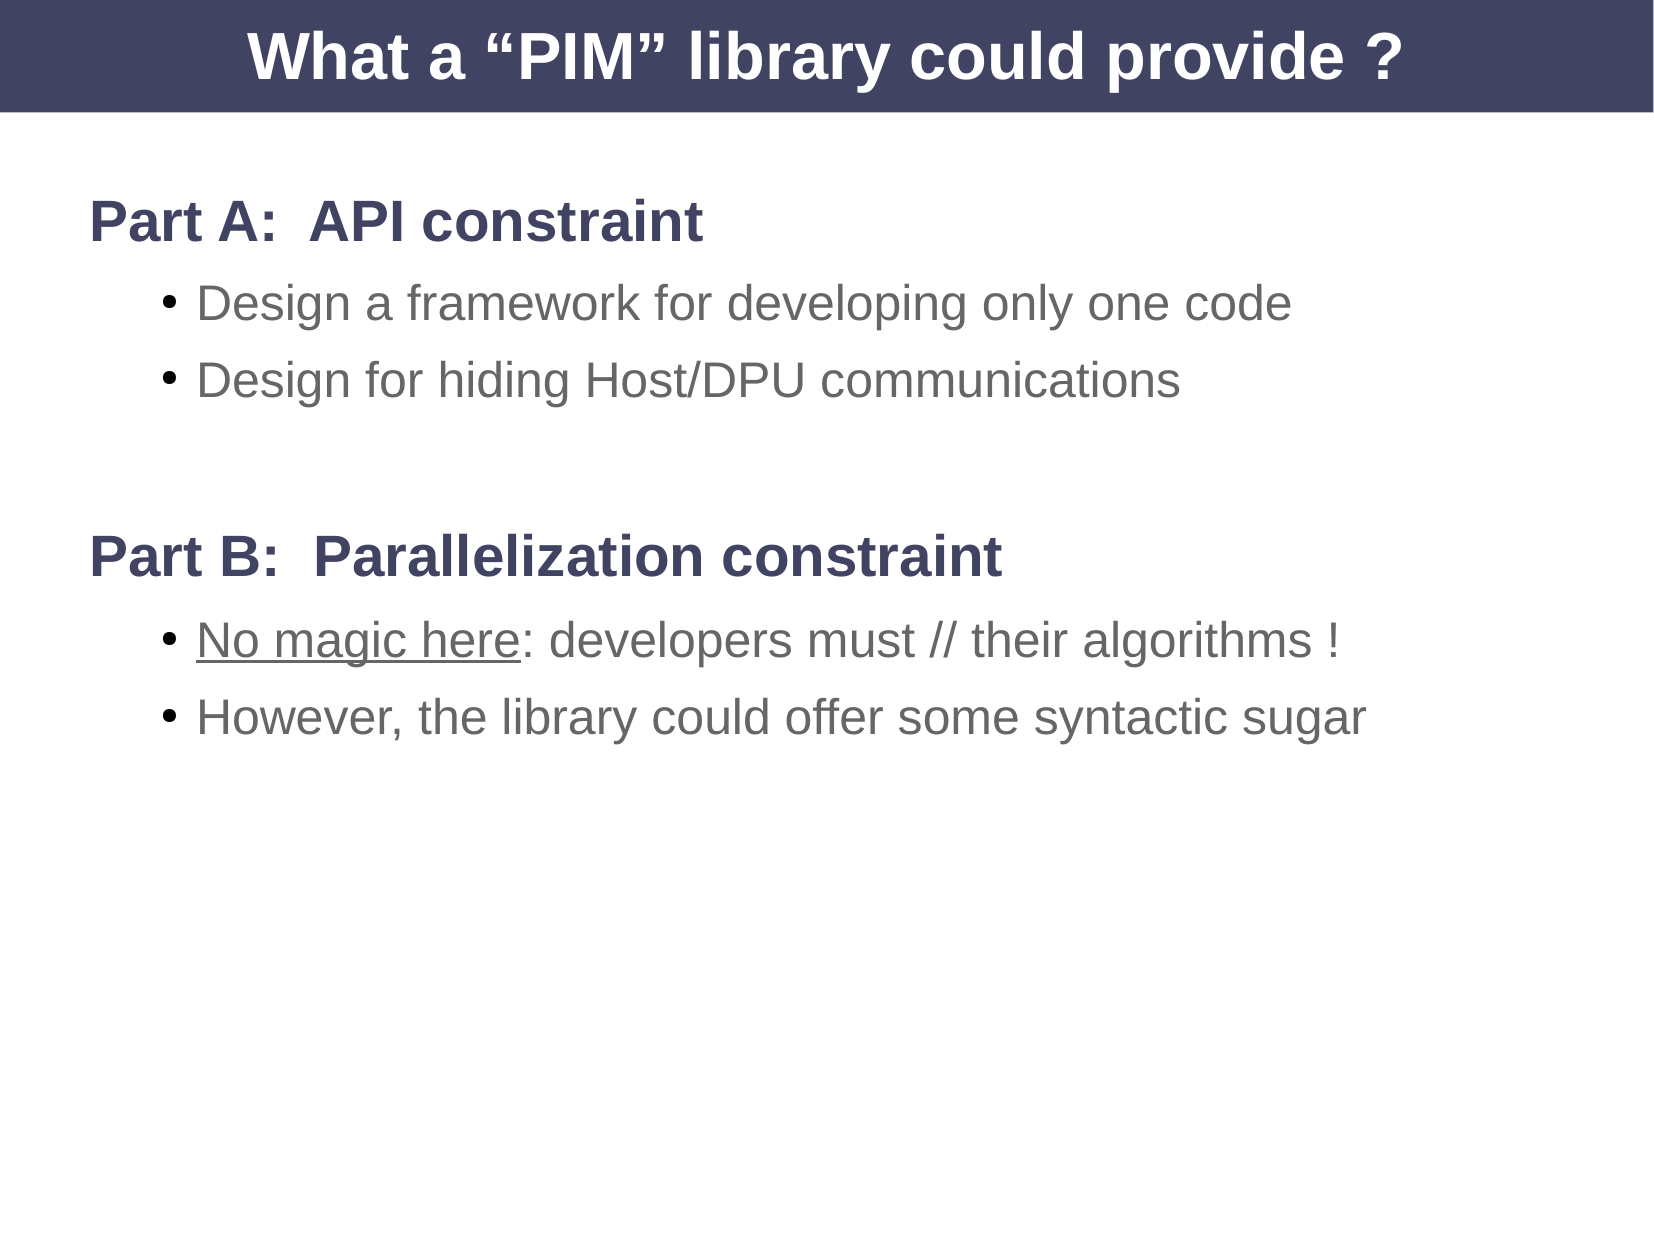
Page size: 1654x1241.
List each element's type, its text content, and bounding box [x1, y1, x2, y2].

text_box Part A: API constraint Design a framework for developing only one code Design for hiding Host/DPU communications Part B: Parallelization constraint No magic here: developers must // their algorithms ! However, the library could offer some syntactic sugar [75, 181, 1619, 753]
text_box What a “PIM” library could provide ? [0, 0, 1654, 113]
